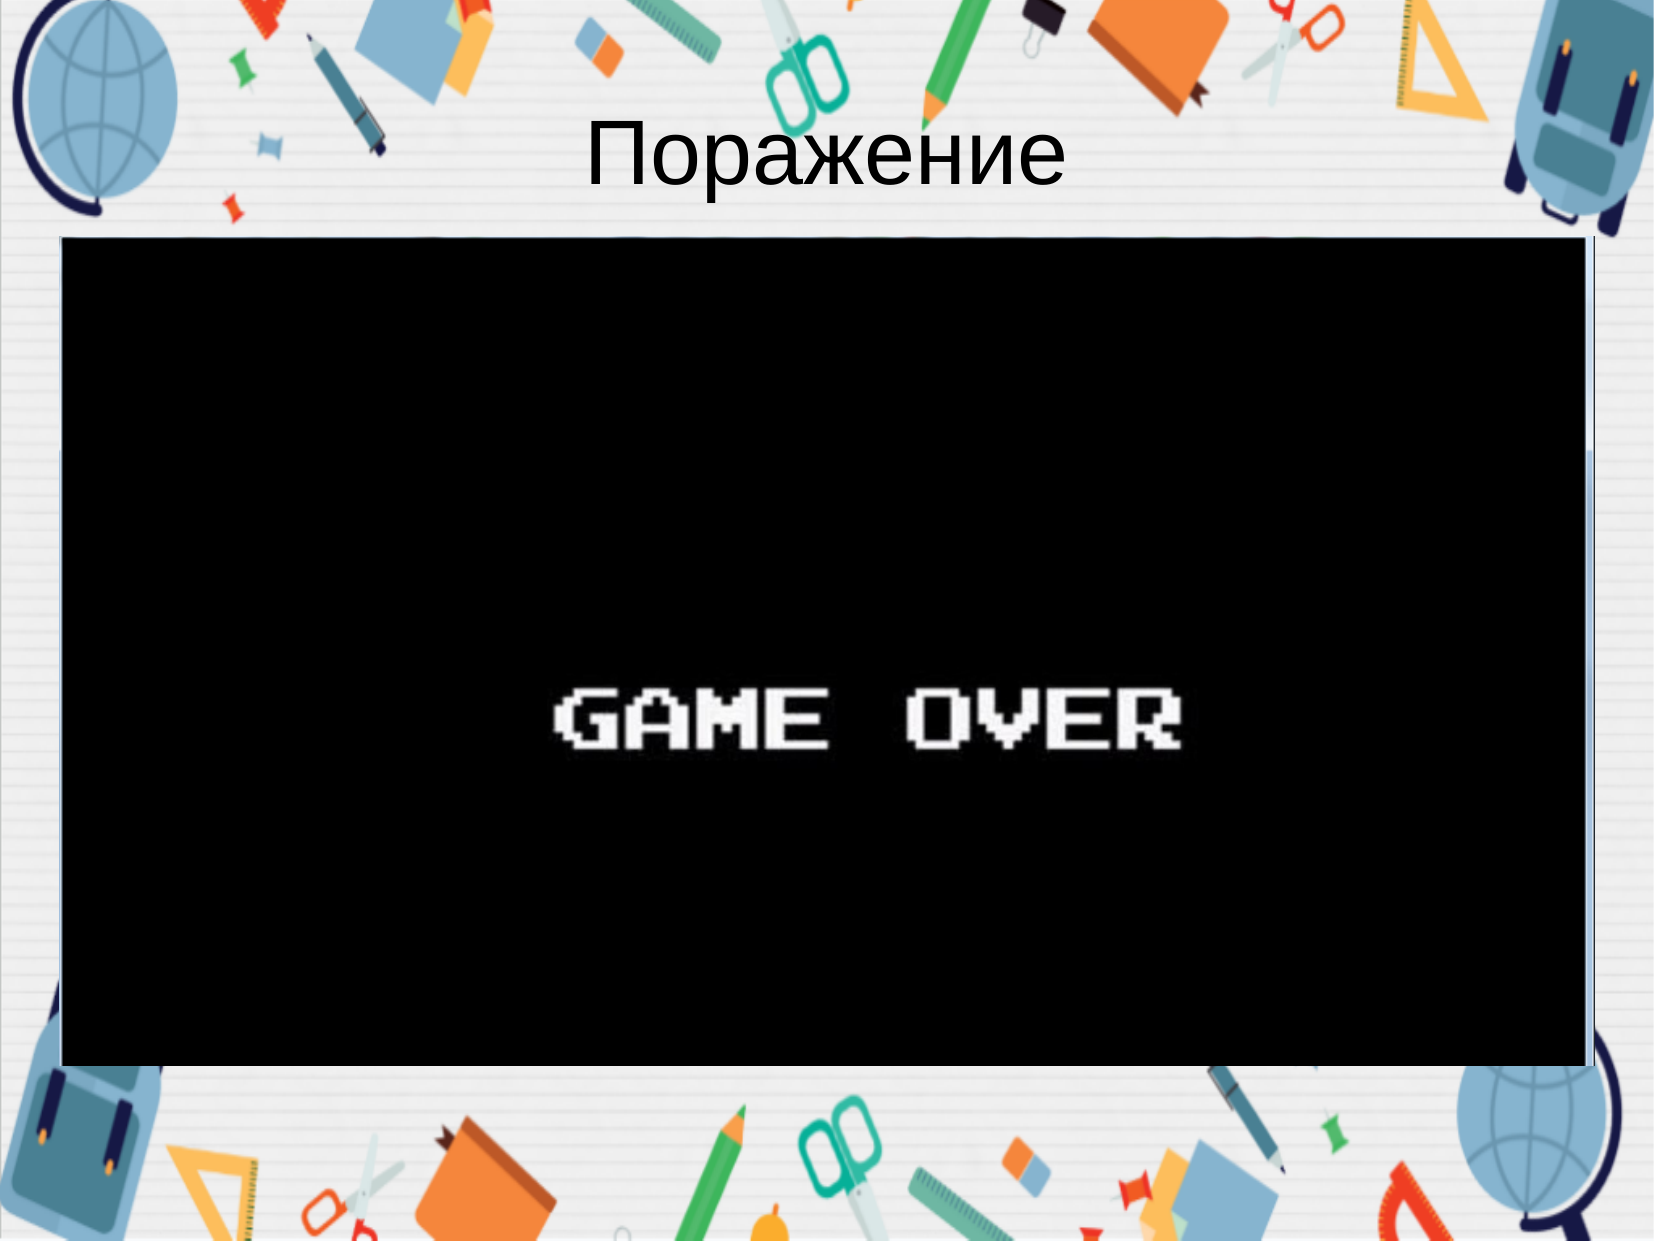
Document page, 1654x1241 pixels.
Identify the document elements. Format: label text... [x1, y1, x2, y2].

picture [0, 0, 1654, 1241]
title Поражение [82, 49, 1571, 236]
